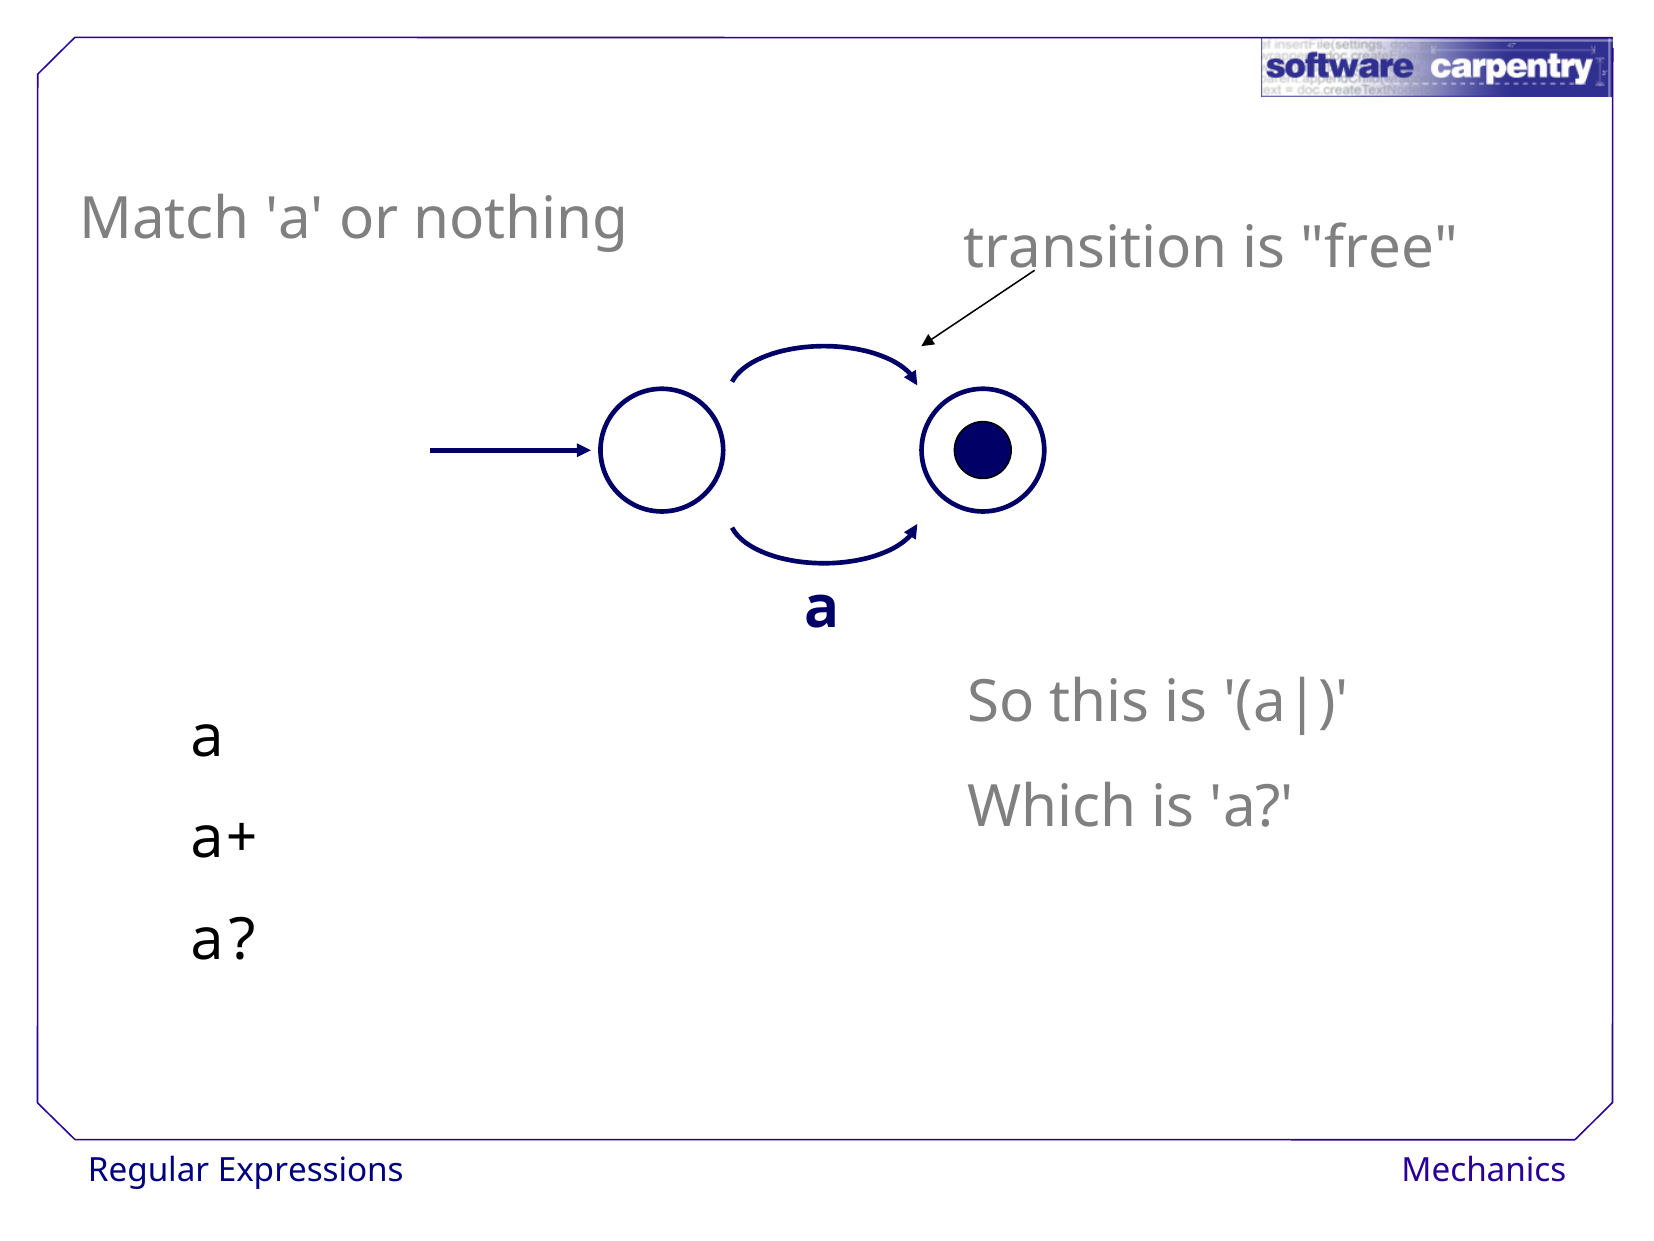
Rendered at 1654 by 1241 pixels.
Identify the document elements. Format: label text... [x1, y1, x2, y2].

picture [1261, 39, 1613, 97]
text_box Match 'a' or nothing [64, 138, 794, 259]
table_cell a? [175, 899, 282, 1001]
text_box [954, 421, 1012, 479]
text_box transition is "free" [948, 166, 1624, 287]
text_box So this is '(a|)' Which is 'a?' [952, 620, 1514, 846]
table_header a [175, 697, 282, 798]
table_cell a+ [175, 798, 282, 899]
text_box a [788, 568, 854, 649]
